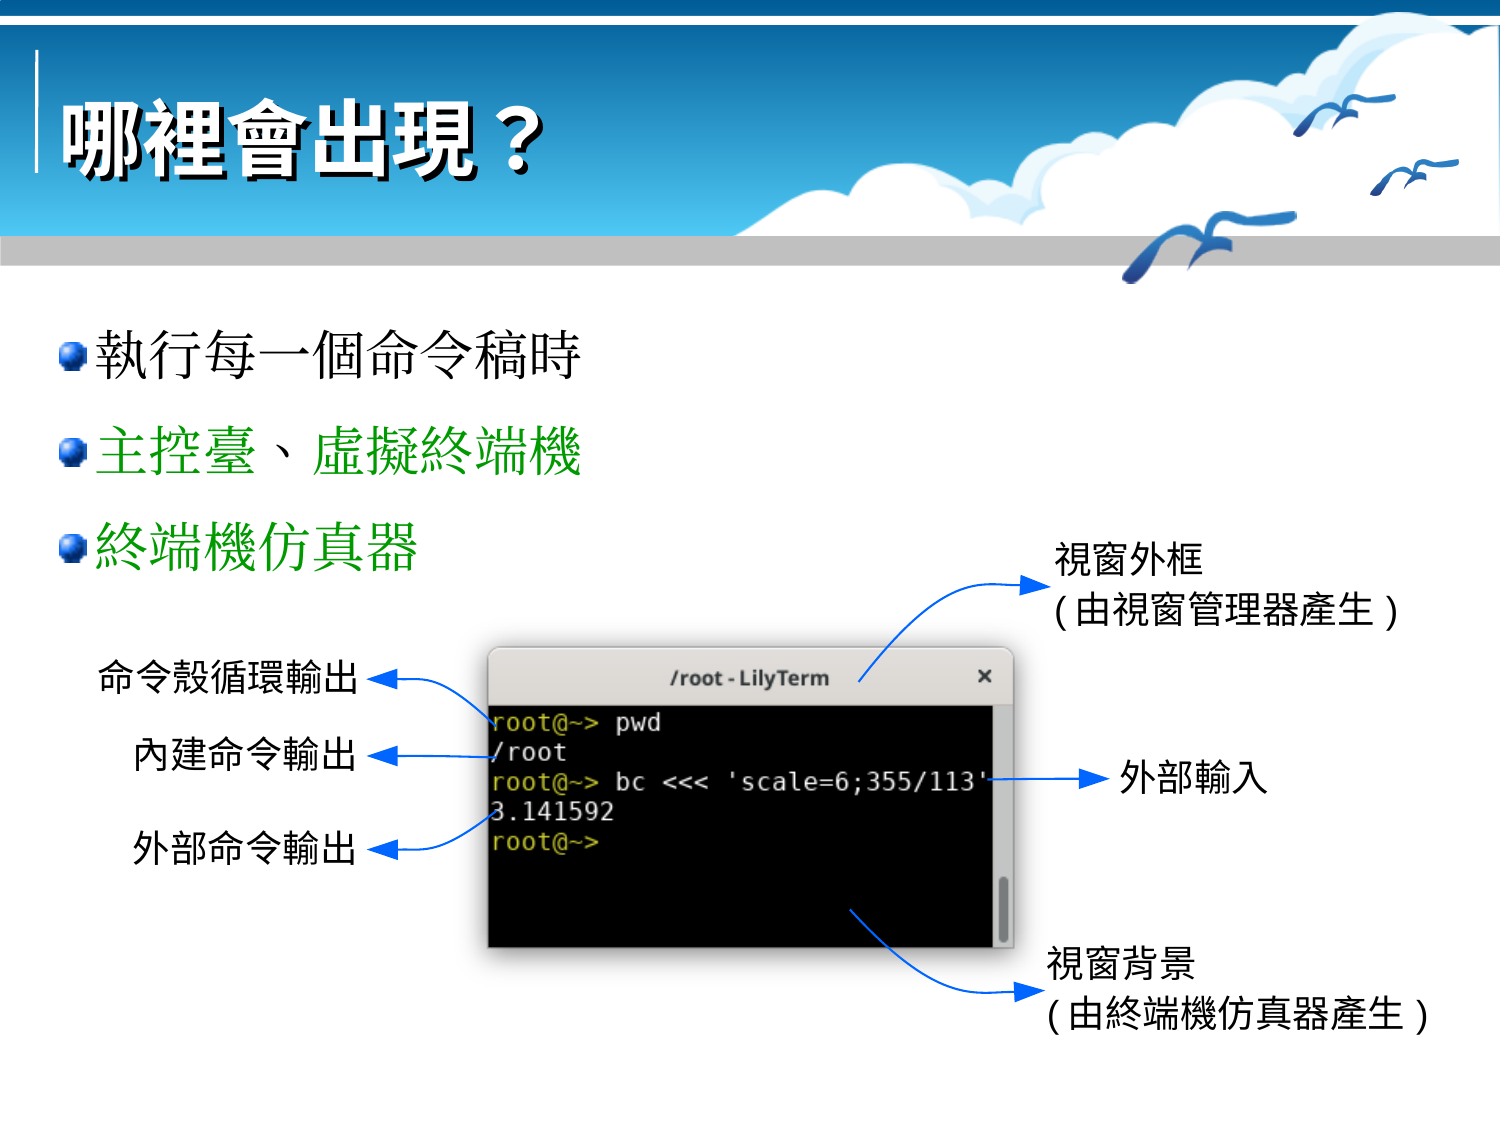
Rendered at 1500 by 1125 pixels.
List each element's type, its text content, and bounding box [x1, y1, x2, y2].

title 哪裡會出現？ [59, 86, 1465, 186]
text_box 外部命令輸出 [118, 814, 378, 881]
text_box 內建命令輸出 [118, 720, 378, 786]
text_box 外部輸入 [1104, 744, 1294, 810]
text_box 命令殼循環輸出 [82, 643, 378, 710]
text_box 視窗外框 (由視窗管理器產生) [1039, 525, 1453, 642]
picture [448, 612, 1054, 993]
list 執行每一個命令稿時 主控臺、虛擬終端機 終端機仿真器 [59, 324, 1447, 581]
text_box 視窗背景 (由終端機仿真器產生) [1032, 929, 1471, 1046]
picture [730, 12, 1500, 284]
